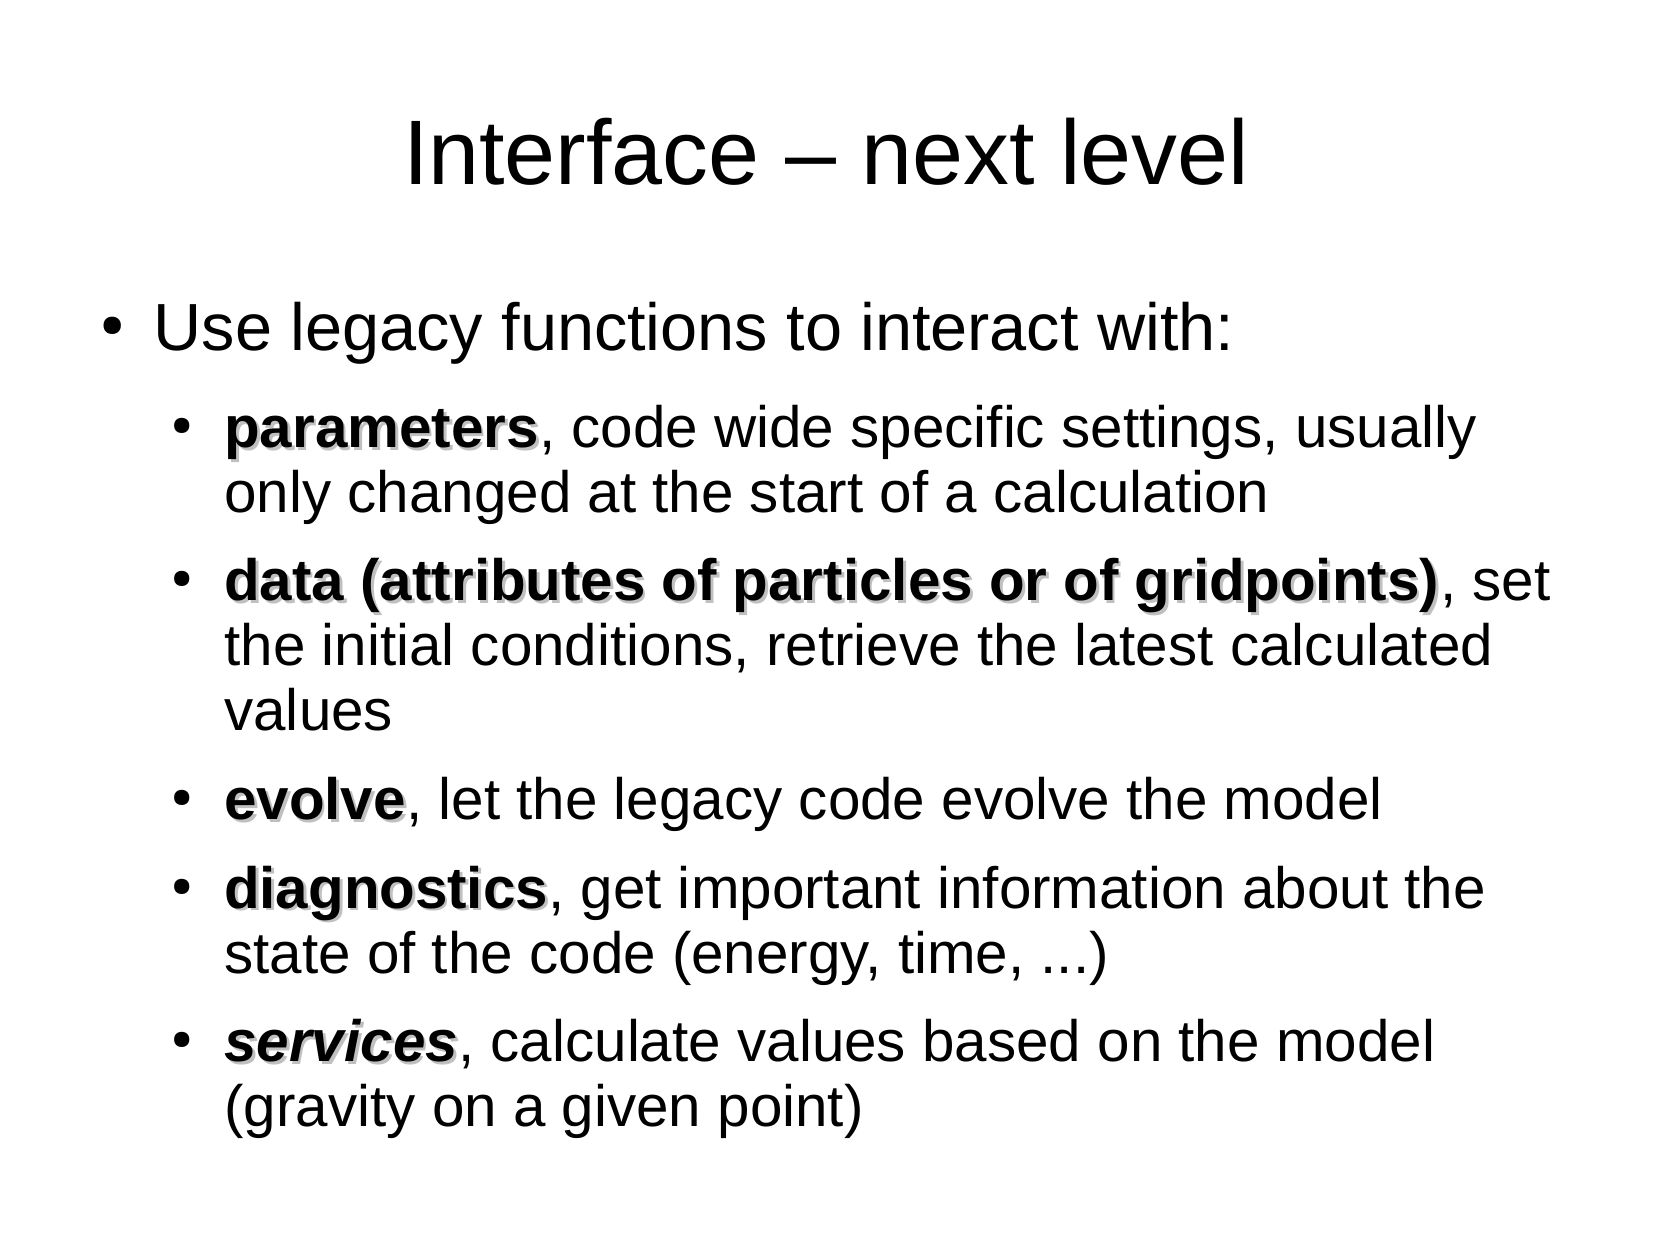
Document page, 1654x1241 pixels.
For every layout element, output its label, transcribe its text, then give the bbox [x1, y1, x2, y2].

title Interface – next level [82, 56, 1571, 250]
list Use legacy functions to interact with: parameters, code wide specific settings, usually only changed at the start of a calculation data (attributes of particles or of gridpoints), set the initial conditions, retrieve the latest calculated values evolve, let the legacy code evolve the model diagnostics, get important information about the state of the code (energy, time, ...) services, calculate values based on the model (gravity on a given point) [82, 290, 1571, 1139]
